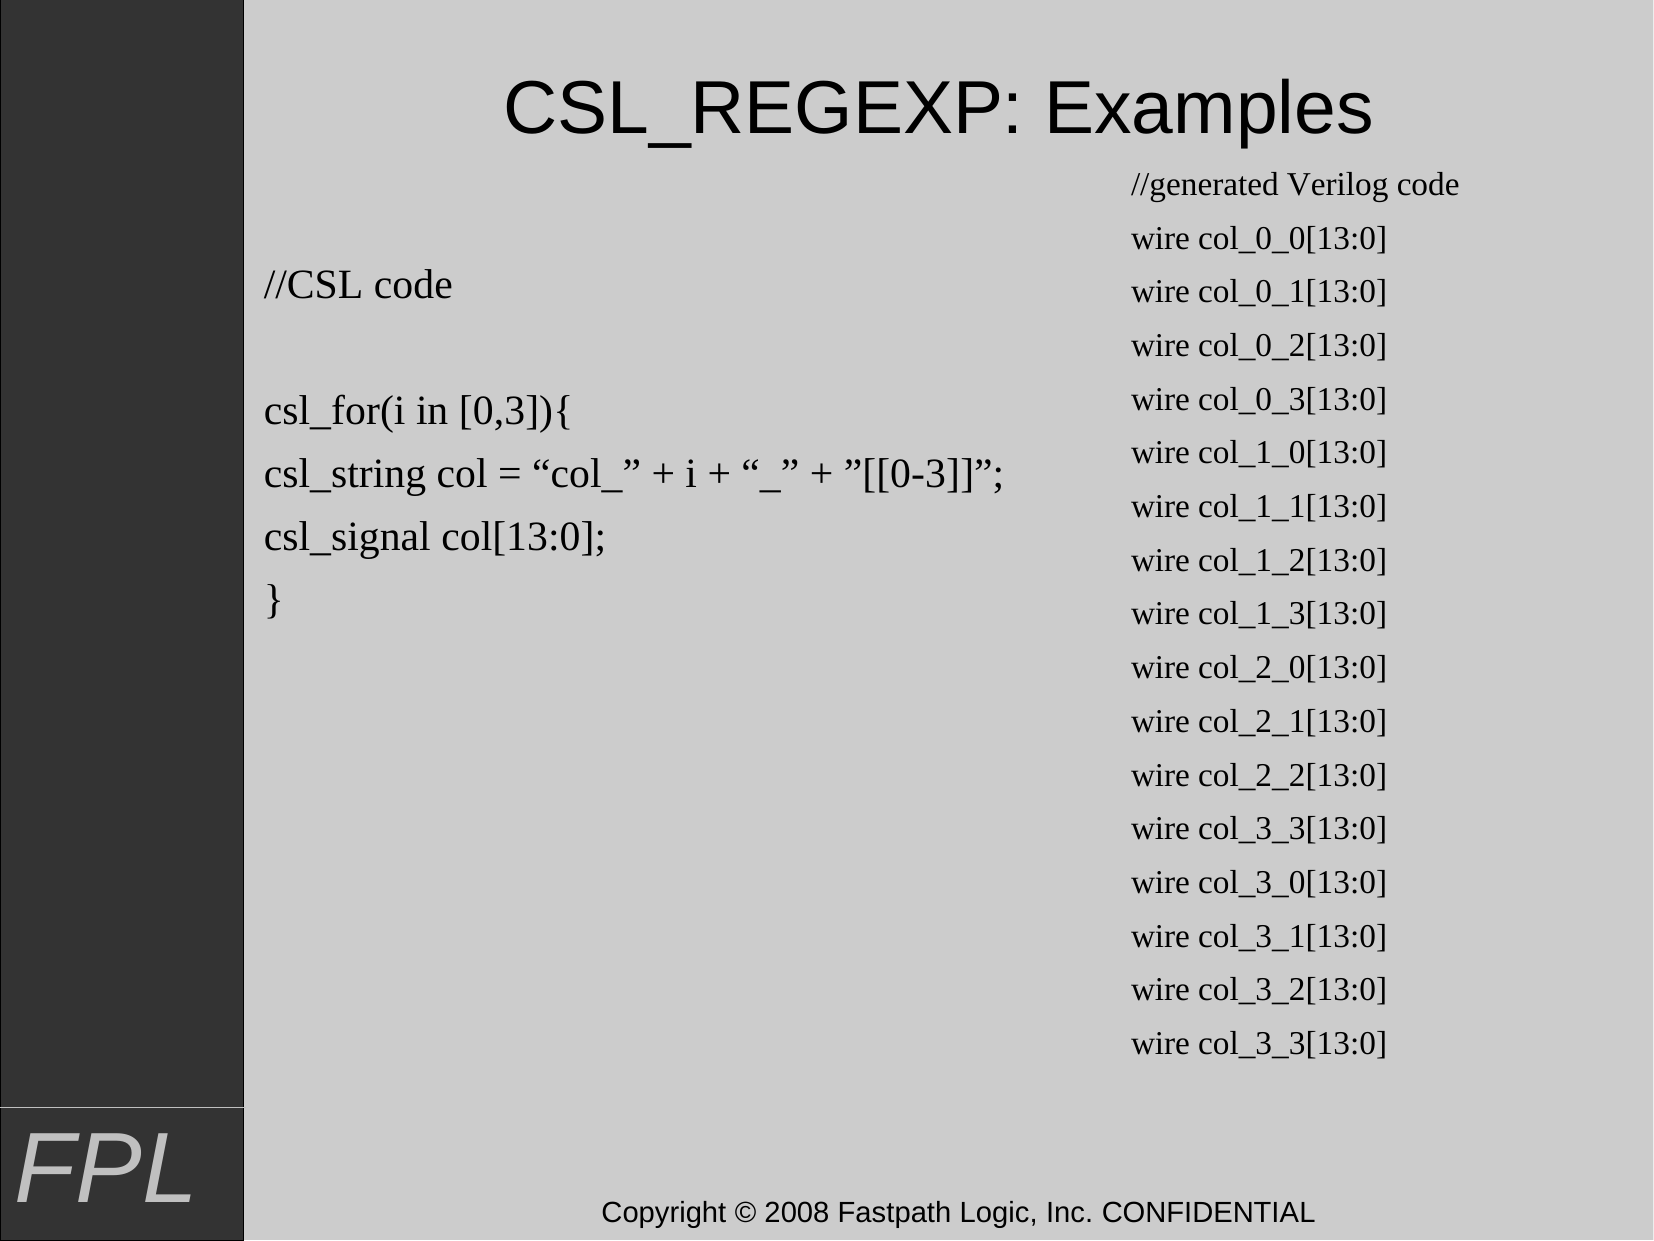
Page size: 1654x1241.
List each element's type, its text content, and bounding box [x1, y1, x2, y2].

list //CSL code csl_for(i in [0,3]){ csl_string col = “col_” + i + “_” + ”[[0-3]]”; csl_signal col[13:0]; } [263, 261, 1047, 1174]
title CSL_REGEXP: Examples [387, 0, 1490, 216]
list //generated Verilog code wire col_0_0[13:0] wire col_0_1[13:0] wire col_0_2[13:0] wire col_0_3[13:0] wire col_1_0[13:0] wire col_1_1[13:0] wire col_1_2[13:0] wire col_1_3[13:0] wire col_2_0[13:0] wire col_2_1[13:0] wire col_2_2[13:0] wire col_3_3[13:0] wire col_3_0[13:0] wire col_3_1[13:0] wire col_3_2[13:0] wire col_3_3[13:0] [1131, 165, 1654, 1219]
